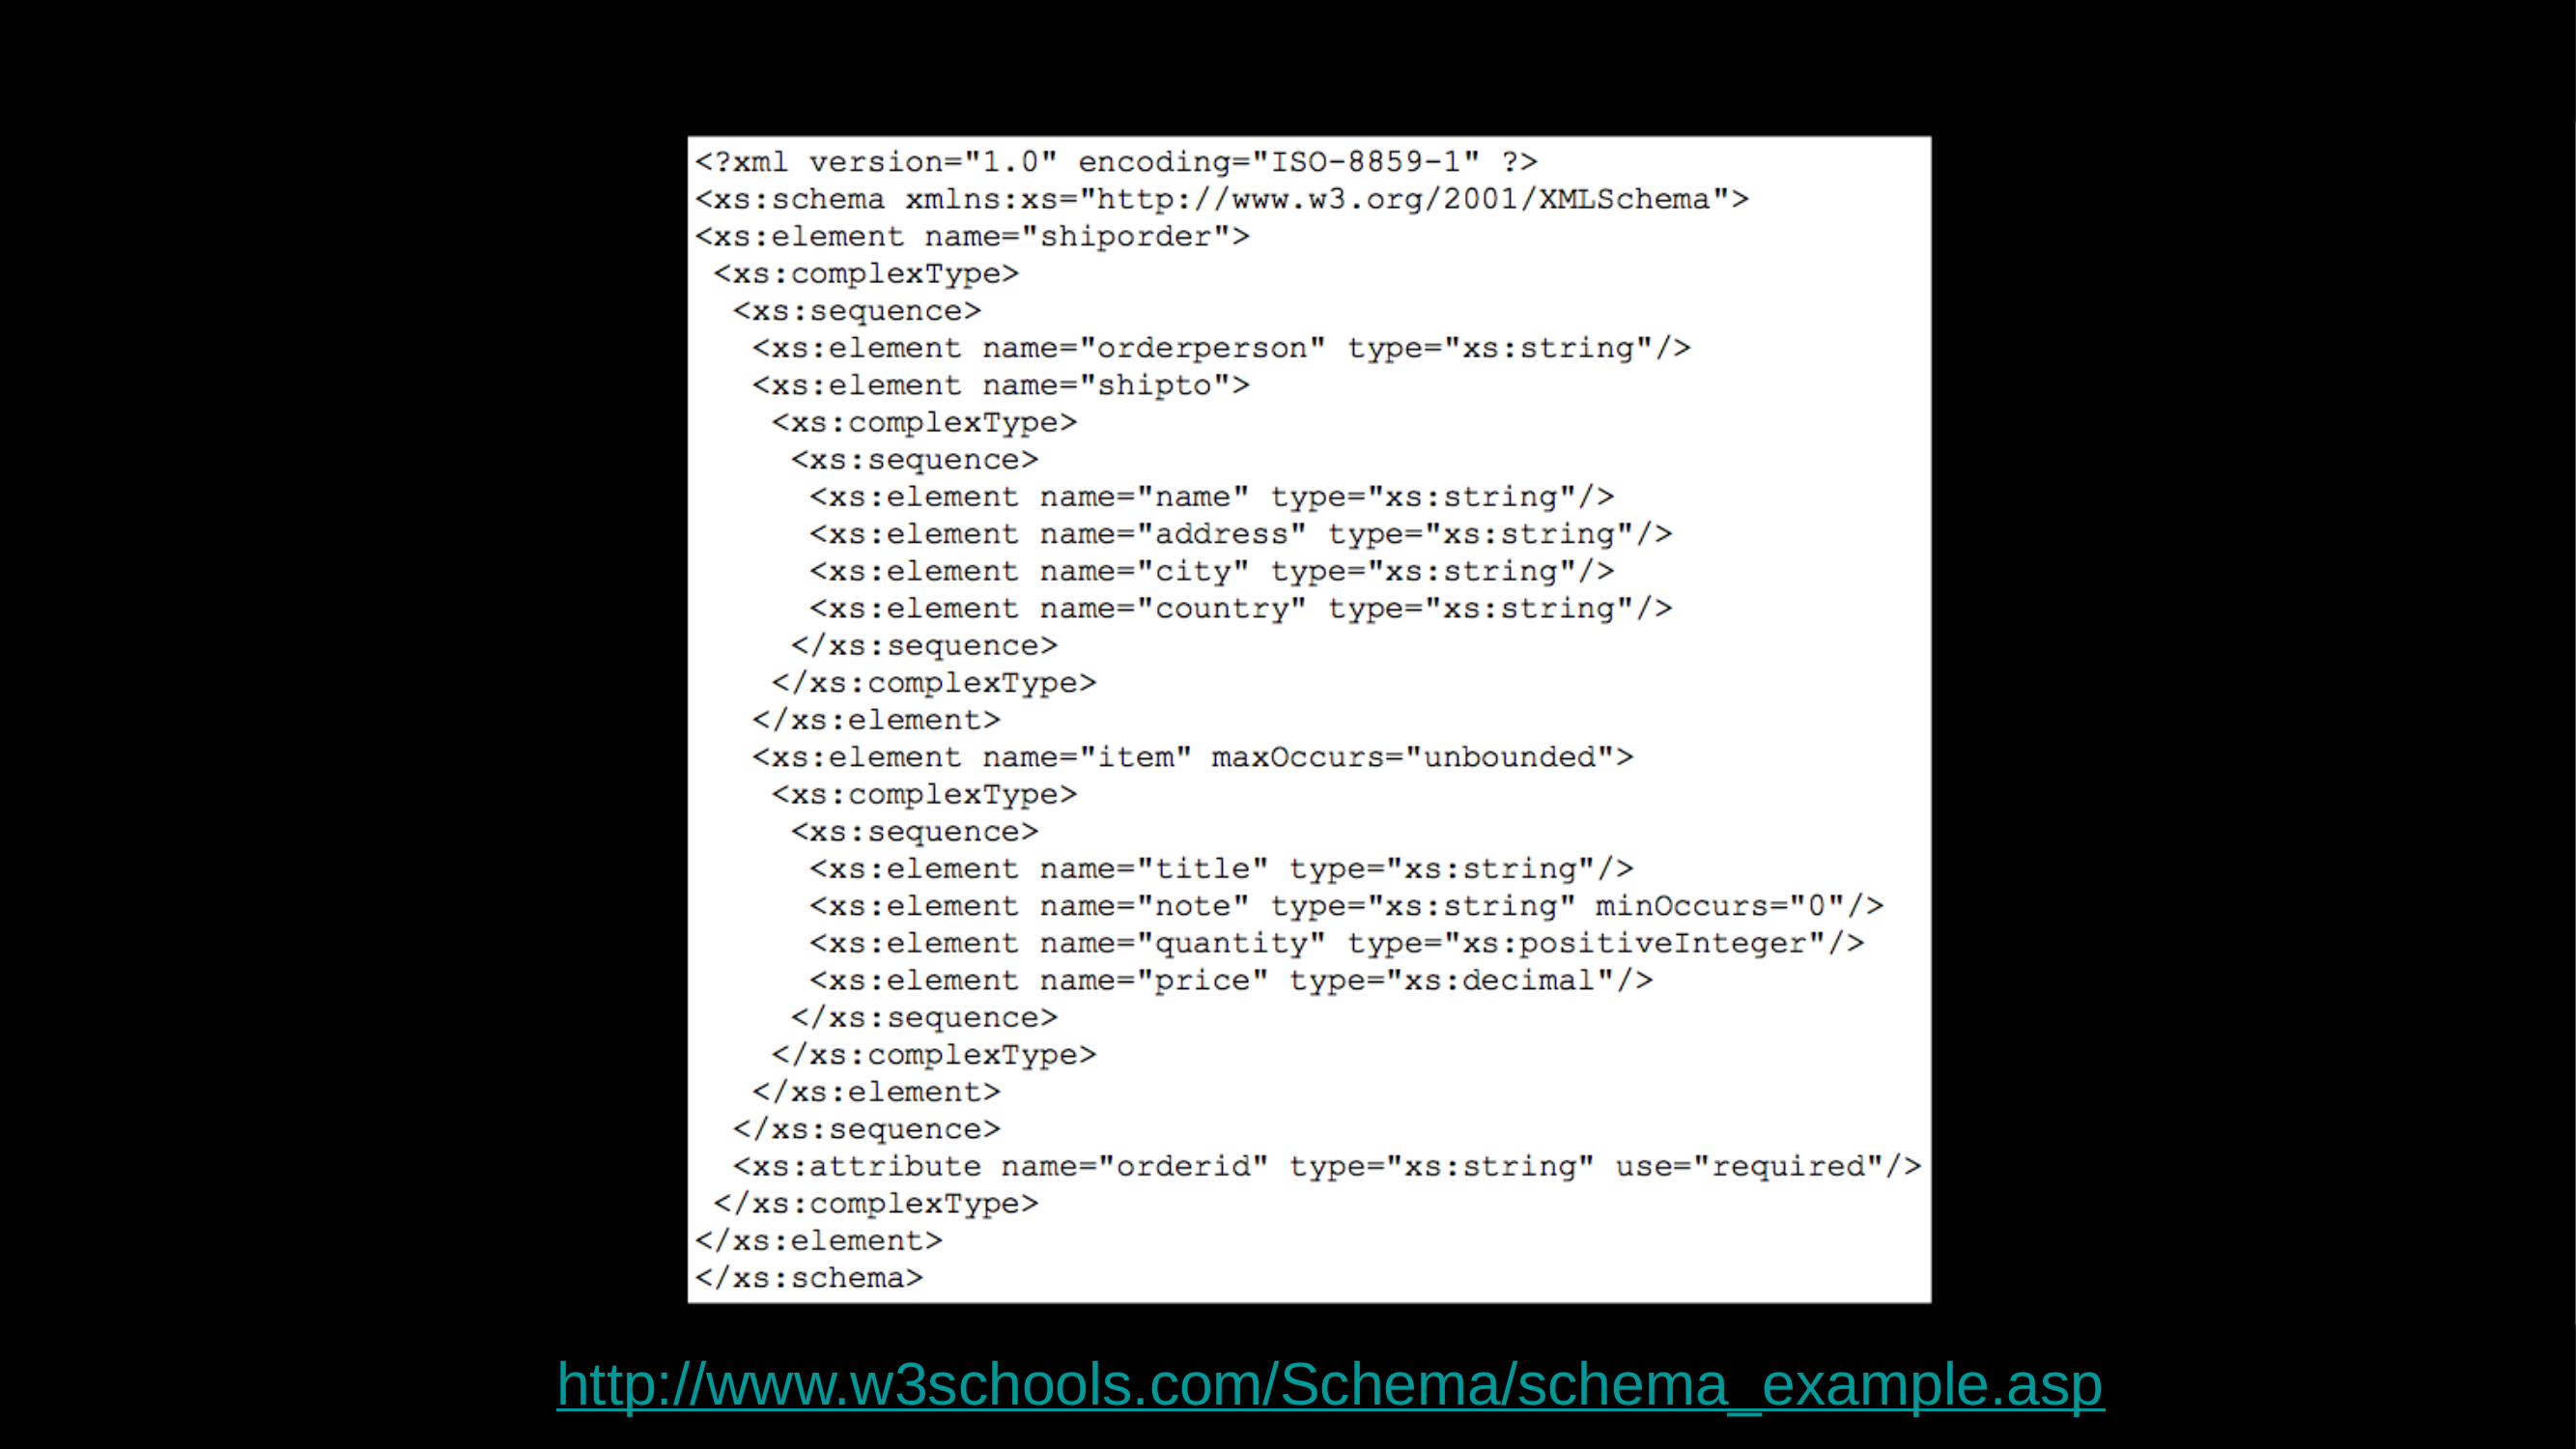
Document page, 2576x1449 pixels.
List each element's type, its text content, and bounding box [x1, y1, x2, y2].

text_box http://www.w3schools.com/Schema/schema_example.asp [358, 1331, 2304, 1431]
picture [678, 128, 1942, 1313]
